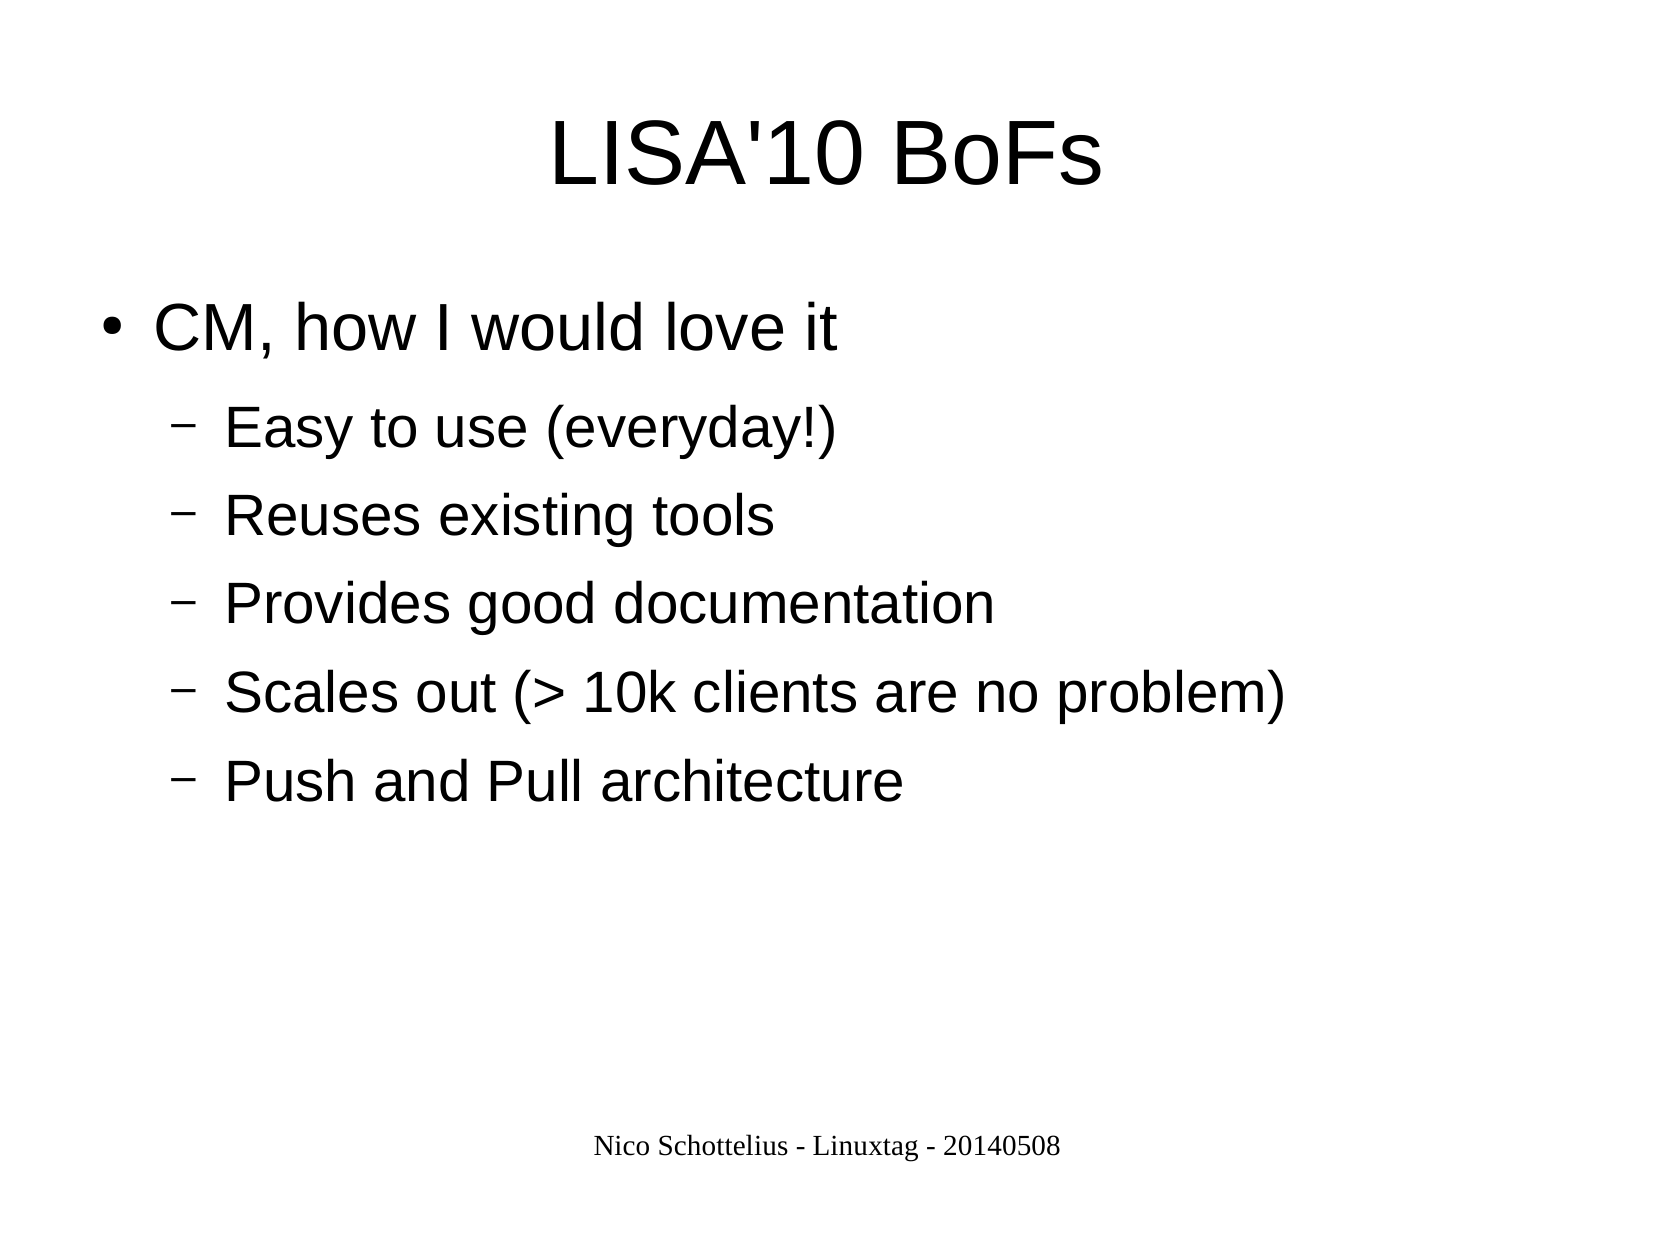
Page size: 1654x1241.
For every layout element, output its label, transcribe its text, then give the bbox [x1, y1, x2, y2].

list CM, how I would love it Easy to use (everyday!) Reuses existing tools Provides good documentation Scales out (> 10k clients are no problem) Push and Pull architecture [82, 290, 1538, 1010]
title LISA'10 BoFs [82, 49, 1571, 257]
